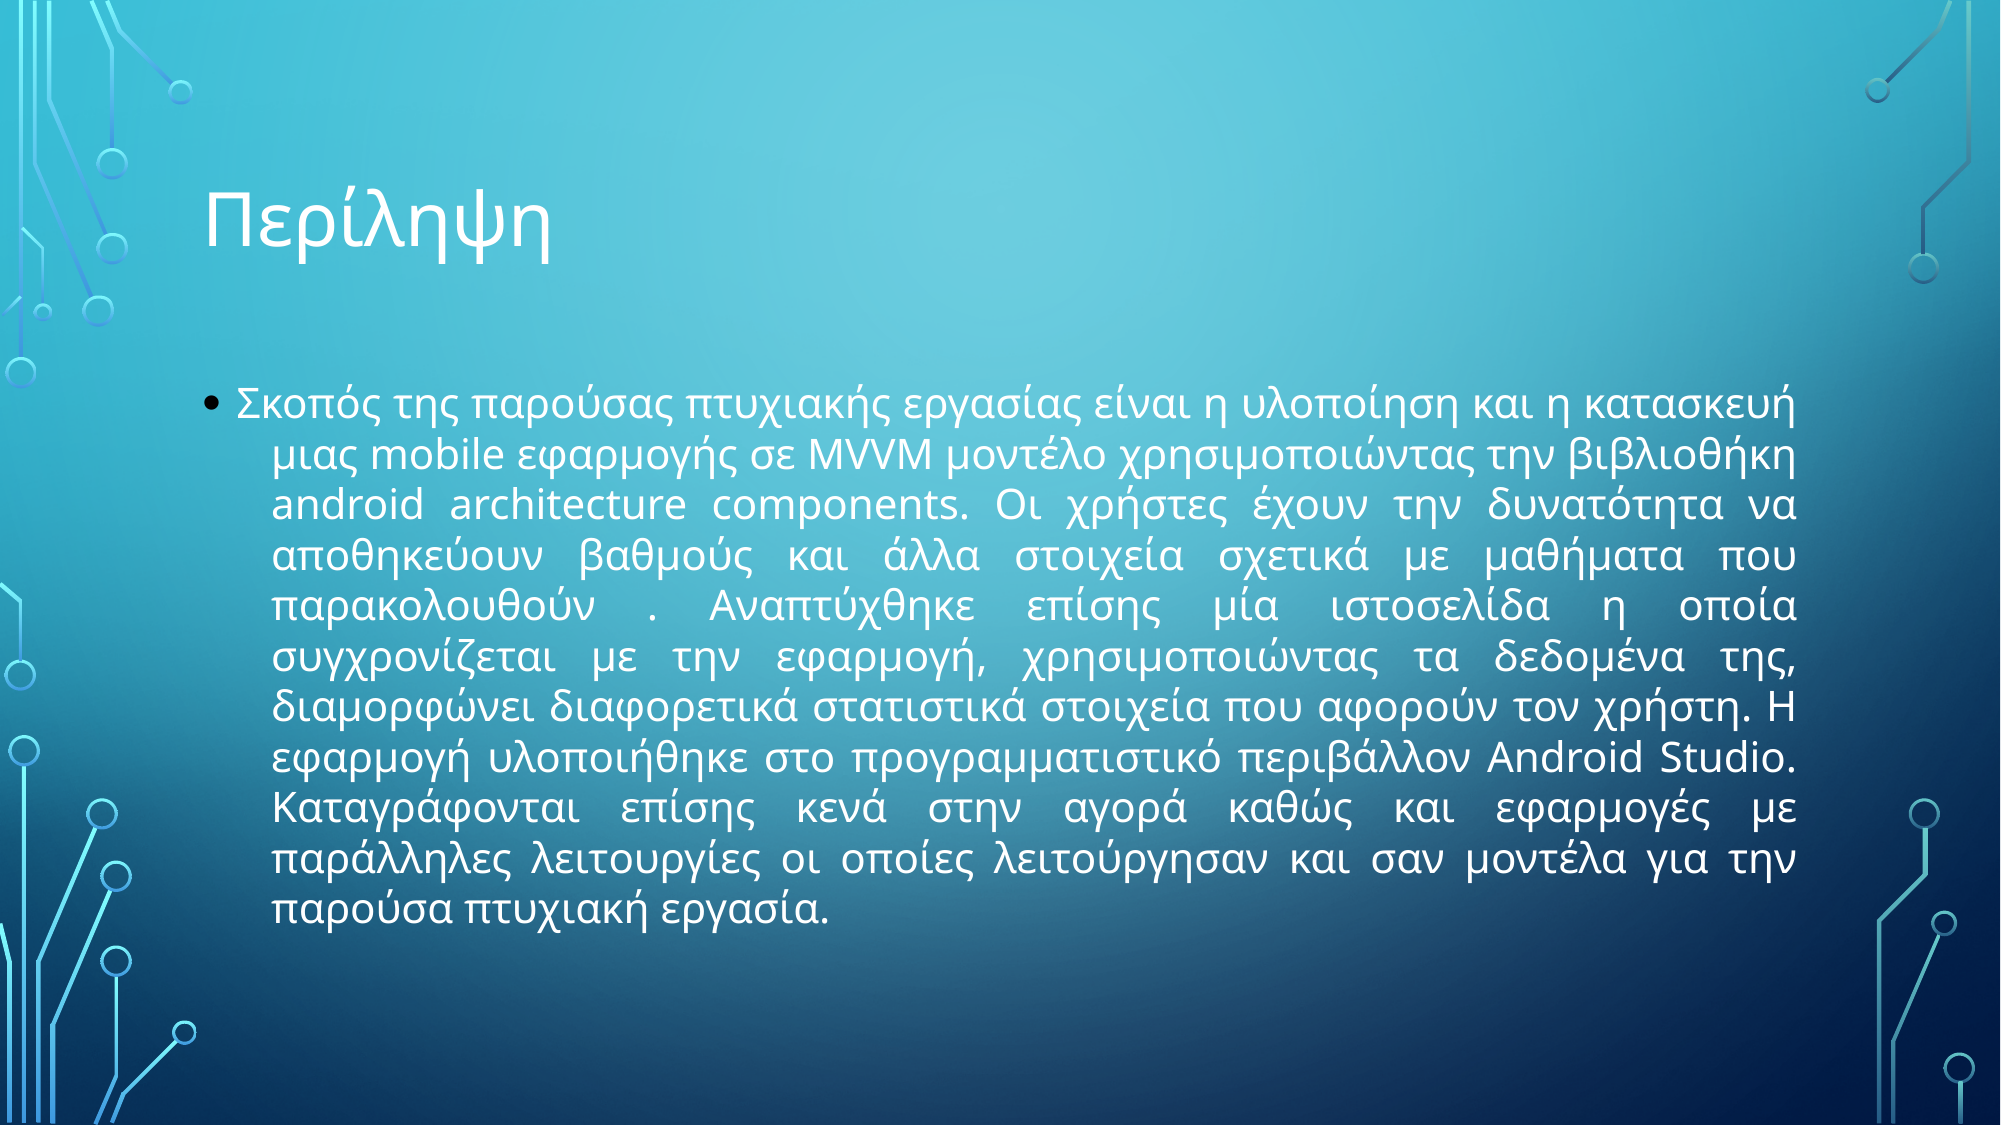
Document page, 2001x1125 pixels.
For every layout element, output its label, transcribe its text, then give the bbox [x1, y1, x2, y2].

title Περίληψη [187, 101, 1813, 344]
list Σκοπός της παρούσας πτυχιακής εργασίας είναι η υλοποίηση και η κατασκευή μιας mobile εφαρμογής σε MVVM μοντέλο χρησιμοποιώντας την βιβλιοθήκη android architecture components. Οι χρήστες έχουν την δυνατότητα να αποθηκεύουν βαθμούς και άλλα στοιχεία σχετικά με μαθήματα που παρακολουθούν . Αναπτύχθηκε επίσης μία ιστοσελίδα η οποία συγχρονίζεται με την εφαρμογή, χρησιμοποιώντας τα δεδομένα της, διαμορφώνει διαφορετικά στατιστικά στοιχεία που αφορούν τον χρήστη. Η εφαρμογή υλοποιήθηκε στο προγραμματιστικό περιβάλλον Android Studio. Καταγράφονται επίσης κενά στην αγορά καθώς και εφαρμογές με παράλληλες λειτουργίες οι οποίες λειτούργησαν και σαν μοντέλα για την παρούσα πτυχιακή εργασία. [187, 369, 1813, 951]
